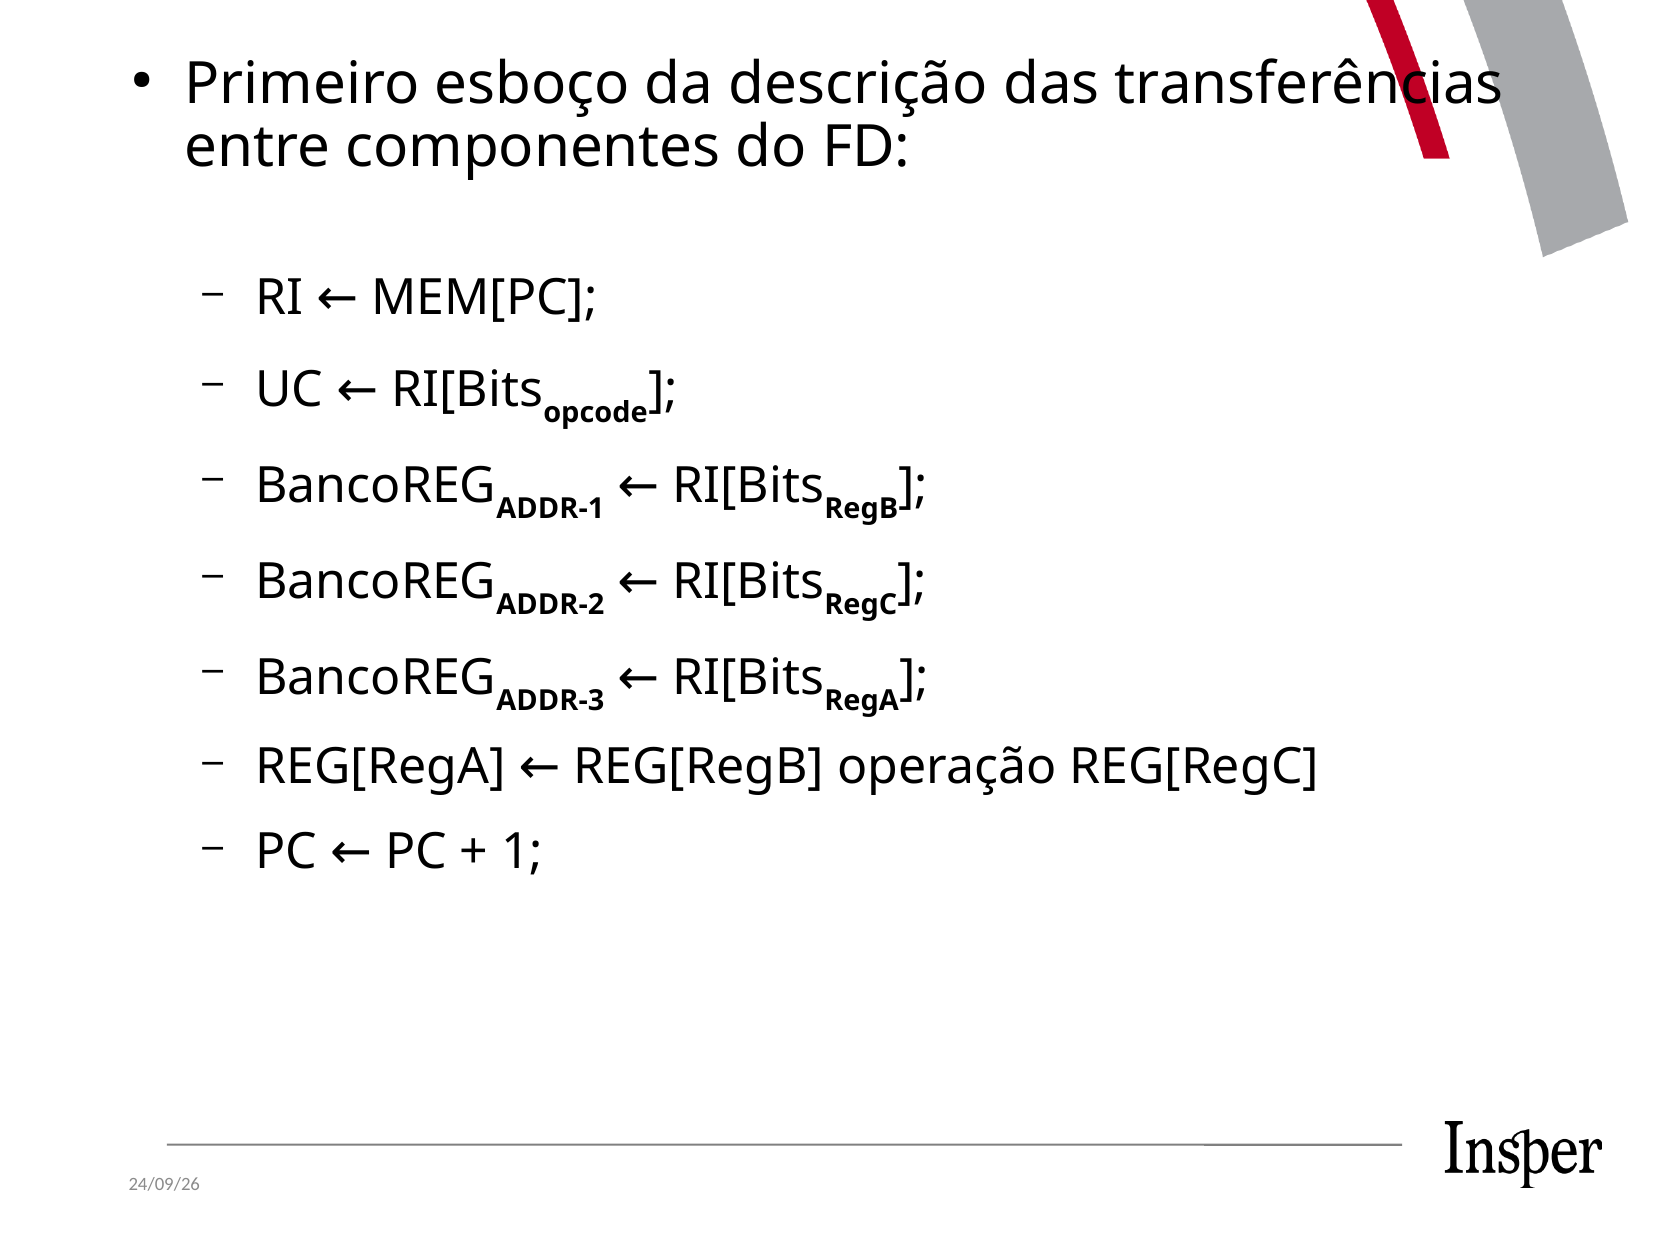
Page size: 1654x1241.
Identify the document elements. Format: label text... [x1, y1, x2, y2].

list Primeiro esboço da descrição das transferências entre componentes do FD: RI ← MEM[PC]; UC ← RI[Bitsopcode]; BancoREGADDR-1 ← RI[BitsRegB]; BancoREGADDR-2 ← RI[BitsRegC]; BancoREGADDR-3 ← RI[BitsRegA]; REG[RegA] ← REG[RegB] operação REG[RegC] PC ← PC + 1; [113, 53, 1540, 1134]
